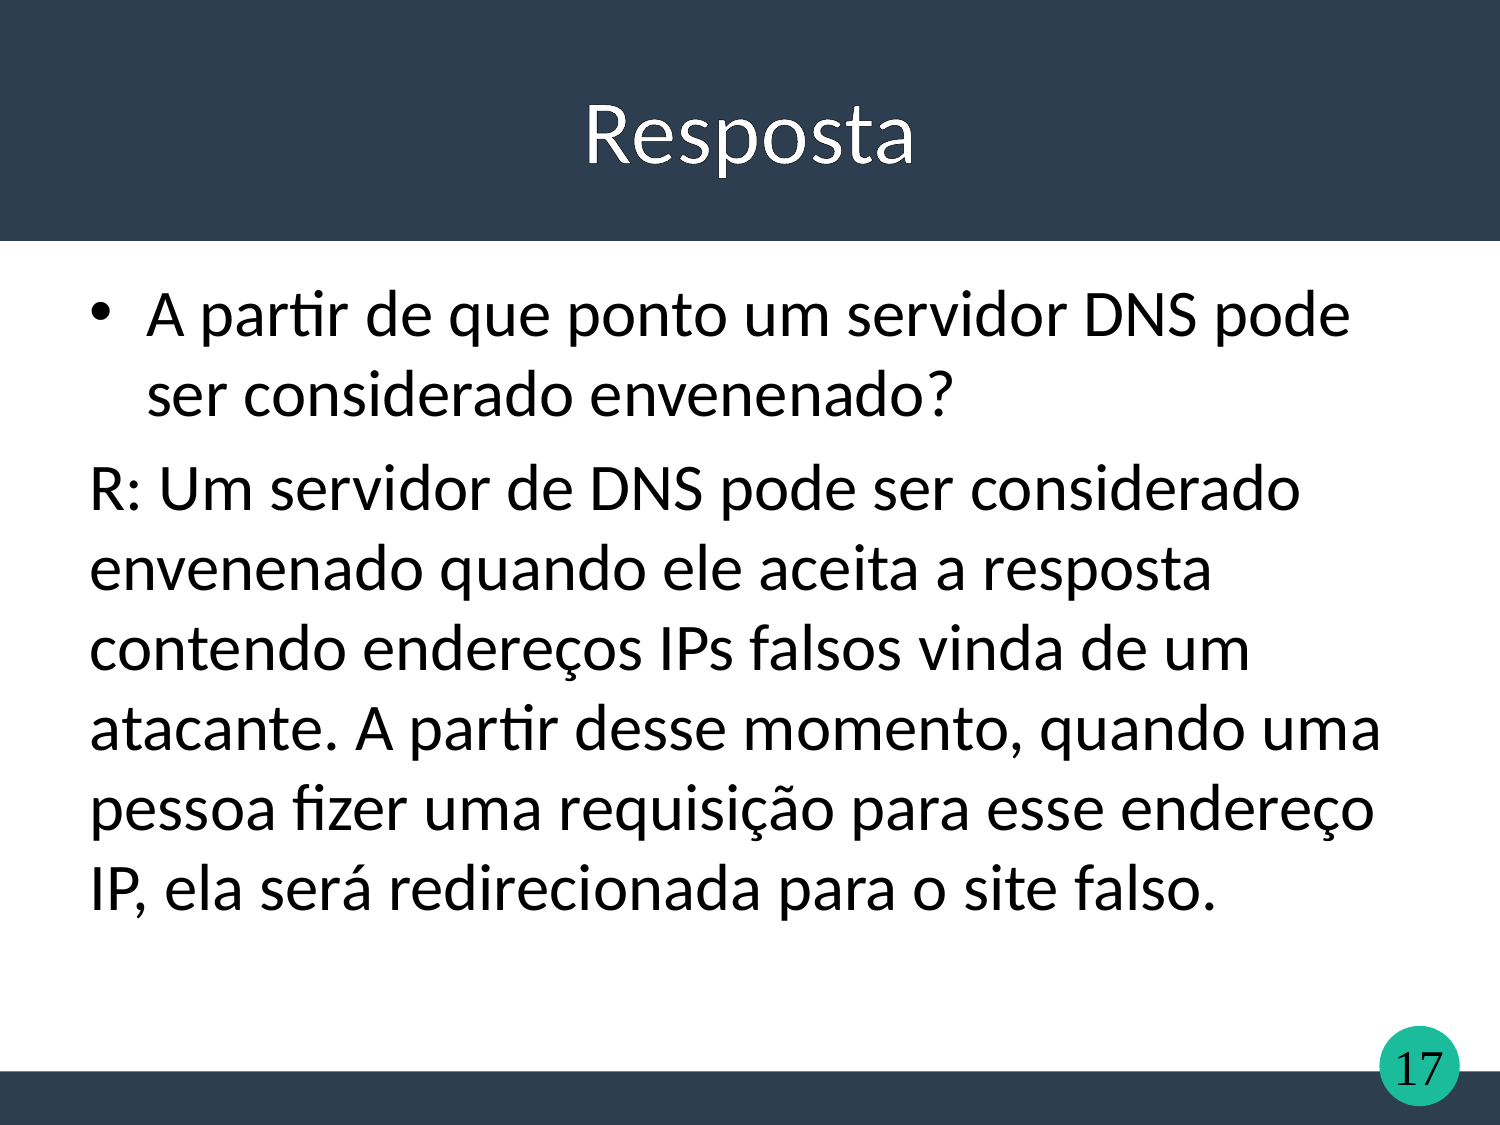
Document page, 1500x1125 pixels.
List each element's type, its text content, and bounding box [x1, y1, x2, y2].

text_box A partir de que ponto um servidor DNS pode ser considerado envenenado? R: Um servidor de DNS pode ser considerado envenenado quando ele aceita a resposta contendo endereços IPs falsos vinda de um atacante. A partir desse momento, quando uma pessoa fizer uma requisição para esse endereço IP, ela será redirecionada para o site falso. [75, 262, 1425, 1005]
text_box <número> [1379, 1027, 1500, 1103]
text_box Resposta [75, 33, 1425, 221]
